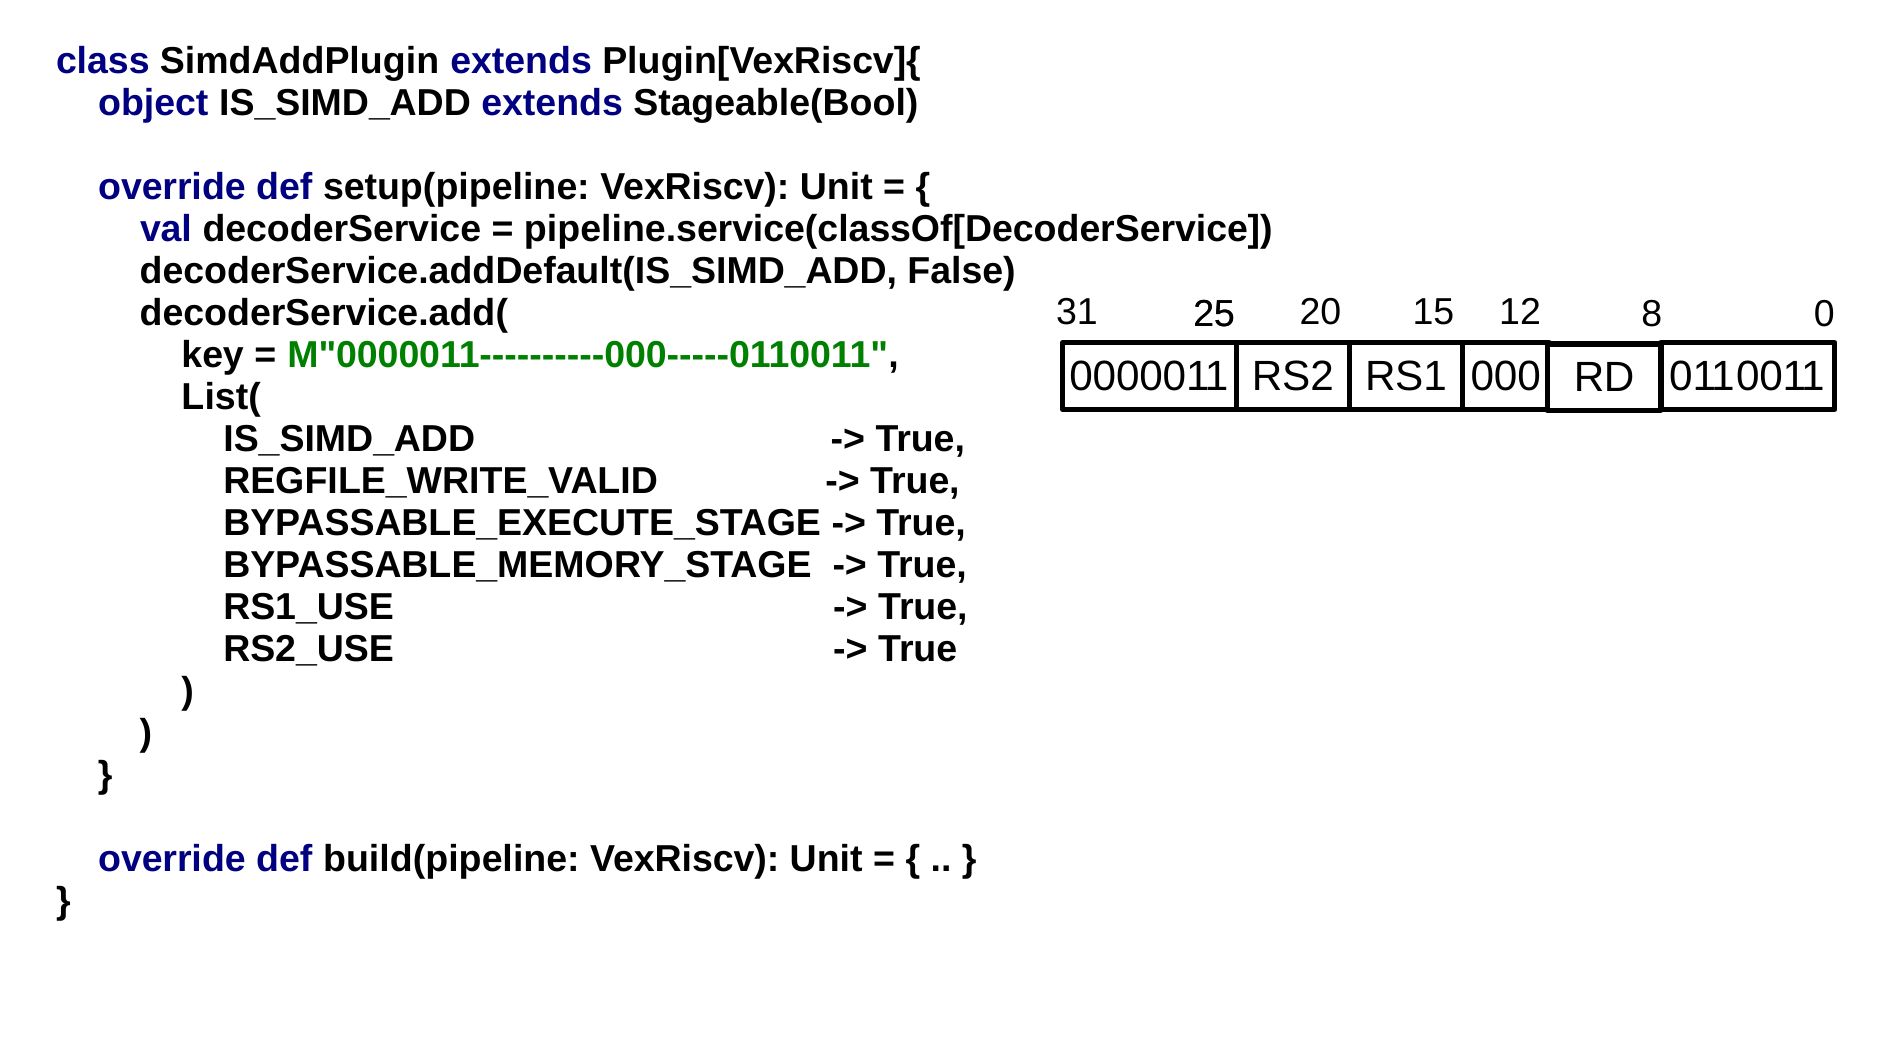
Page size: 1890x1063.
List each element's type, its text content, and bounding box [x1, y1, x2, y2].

text_box class SimdAddPlugin extends Plugin[VexRiscv]{ object IS_SIMD_ADD extends Stageable(Bool) override def setup(pipeline: VexRiscv): Unit = { val decoderService = pipeline.service(classOf[DecoderService]) decoderService.addDefault(IS_SIMD_ADD, False) decoderService.add( key = M"0000011----------000-----0110011", List( IS_SIMD_ADD -> True, REGFILE_WRITE_VALID -> True, BYPASSABLE_EXECUTE_STAGE -> True, BYPASSABLE_MEMORY_STAGE -> True, RS1_USE -> True, RS2_USE -> True ) ) } override def build(pipeline: VexRiscv): Unit = { .. } } [41, 32, 1341, 1063]
picture [1039, 282, 1858, 414]
